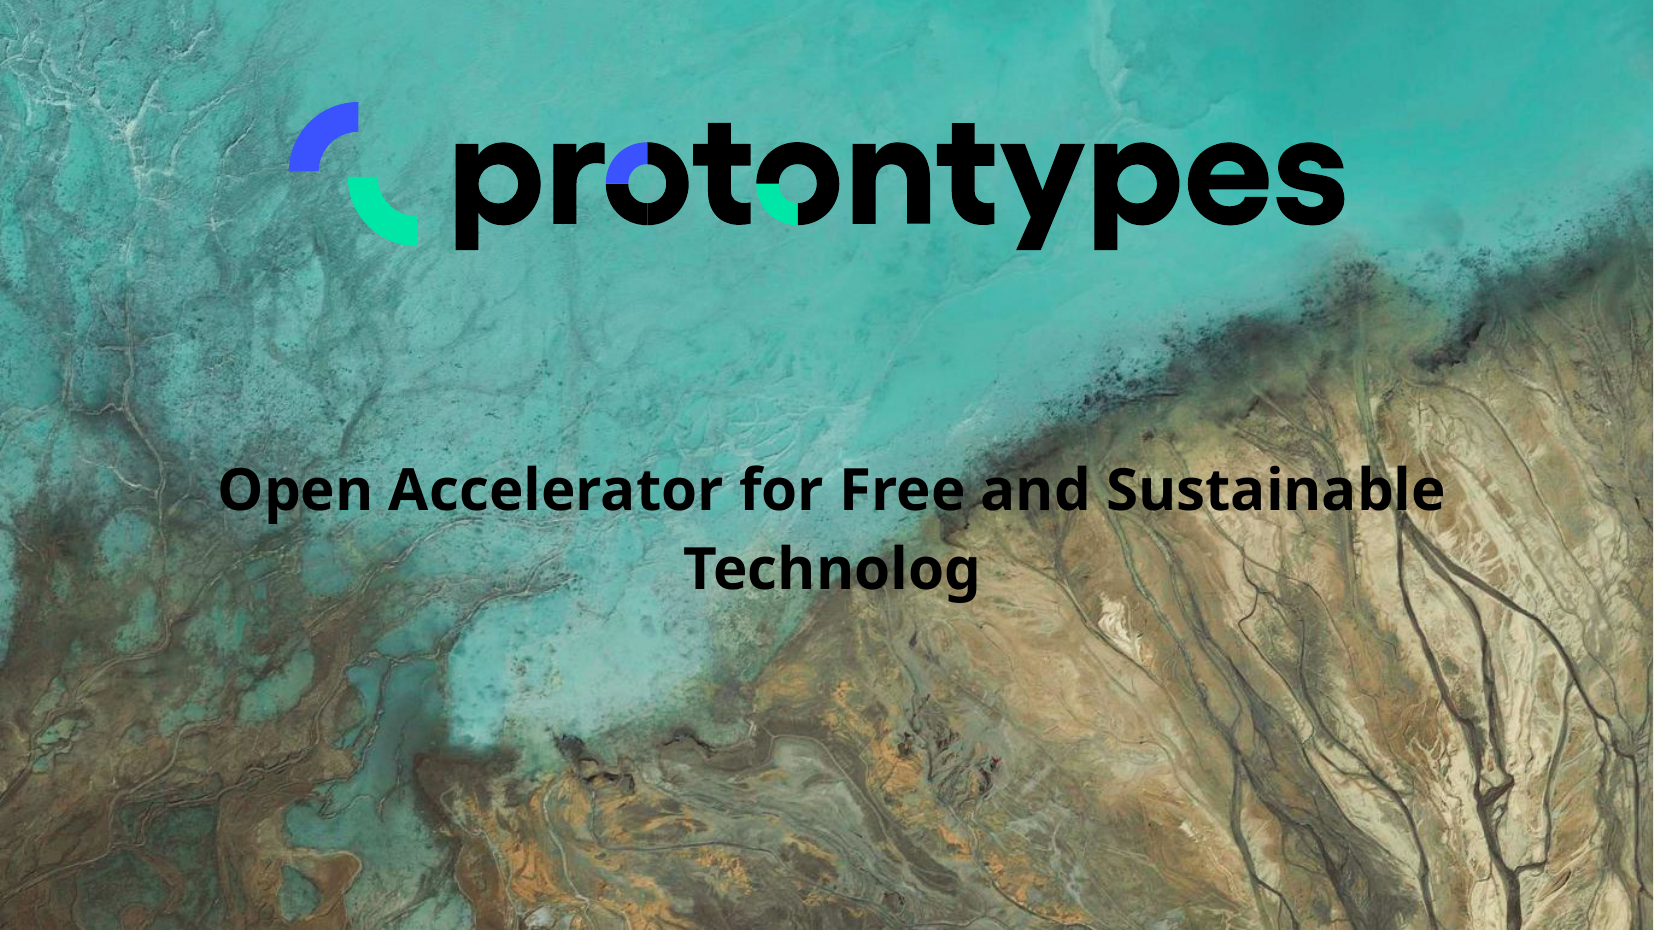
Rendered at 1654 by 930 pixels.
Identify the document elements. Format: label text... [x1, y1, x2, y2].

picture [0, 0, 1654, 930]
title Open Accelerator for Free and Sustainable Technolog [88, 406, 1577, 649]
